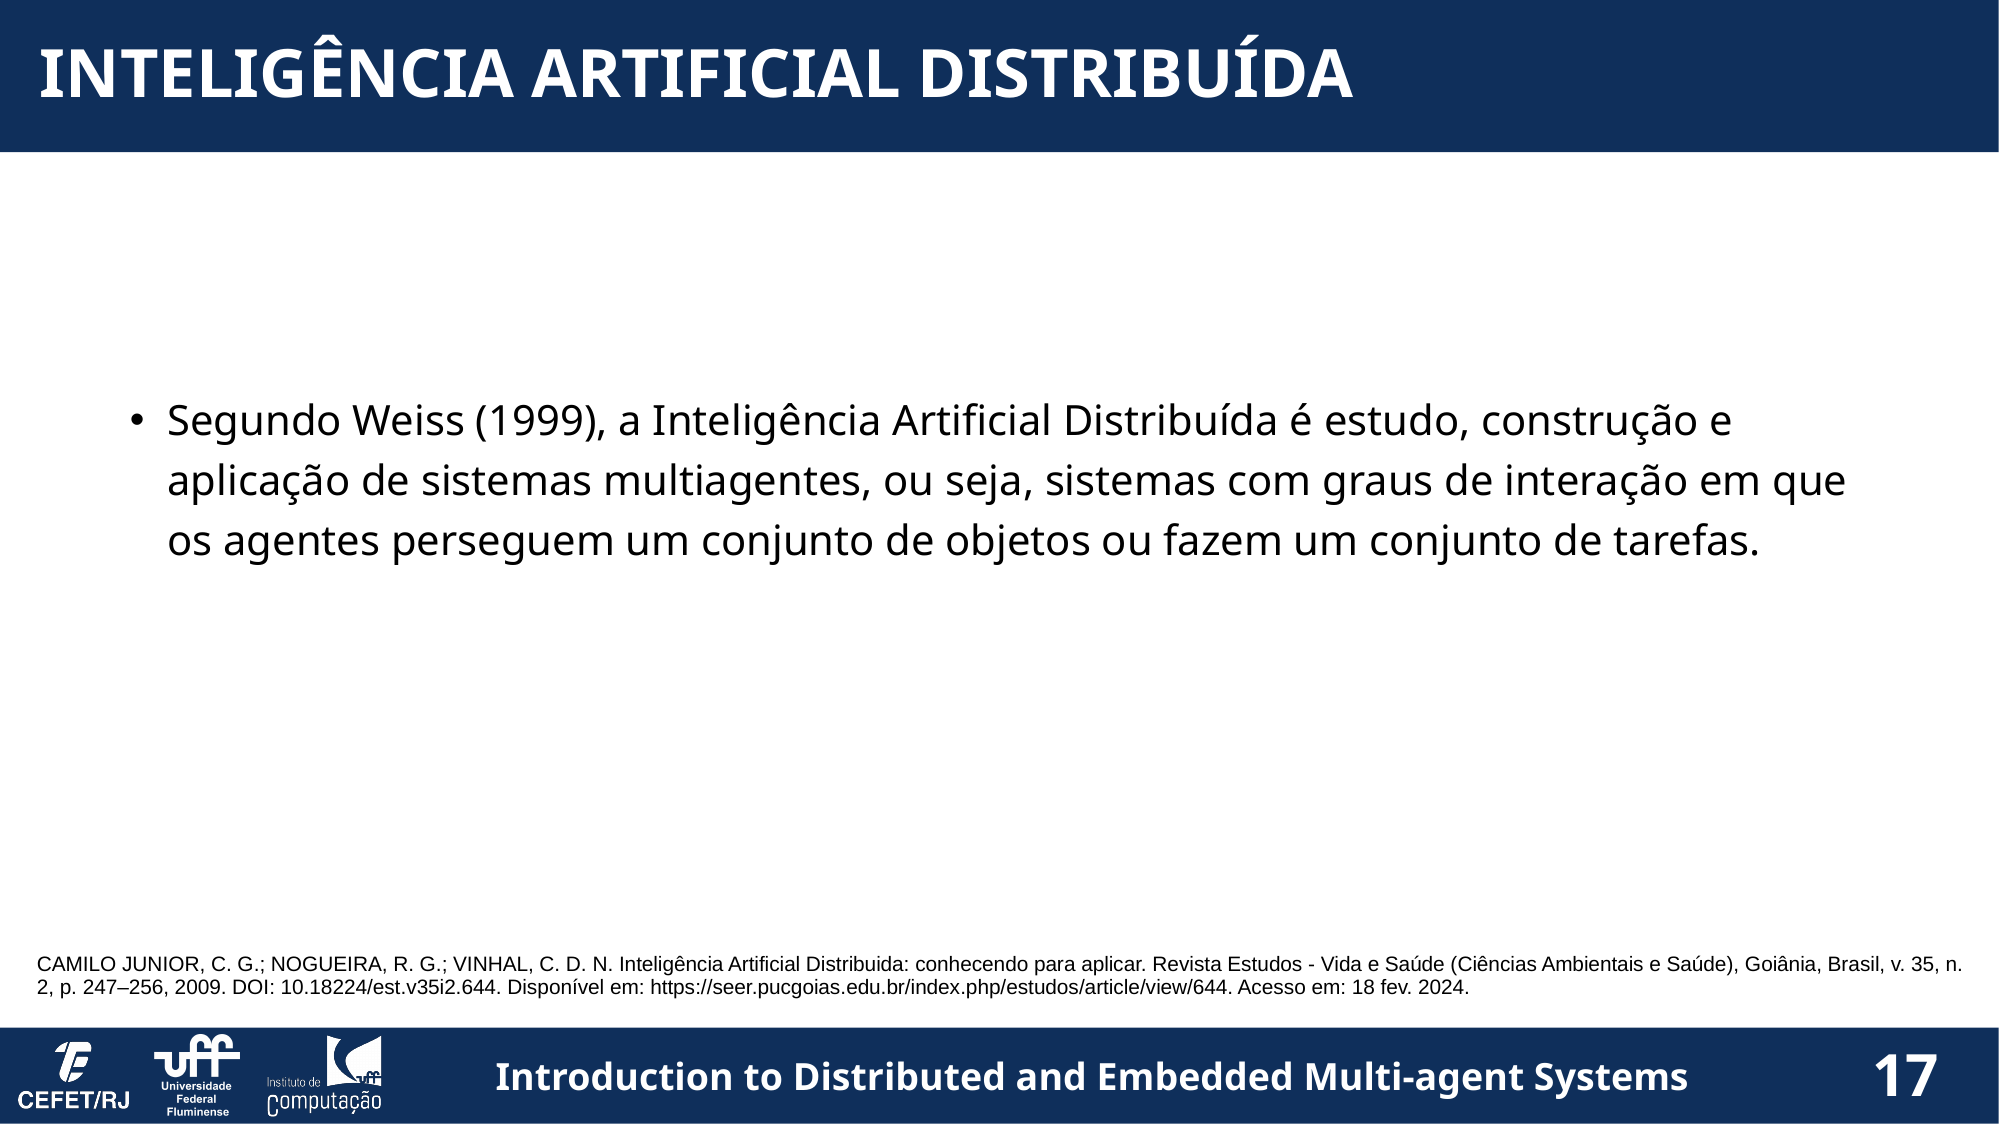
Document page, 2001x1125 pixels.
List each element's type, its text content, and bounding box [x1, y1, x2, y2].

text_box INTELIGÊNCIA ARTIFICIAL DISTRIBUÍDA [25, 23, 1999, 119]
text_box CAMILO JUNIOR, C. G.; NOGUEIRA, R. G.; VINHAL, C. D. N. Inteligência Artificial Distribuida: conhecendo para aplicar. Revista Estudos - Vida e Saúde (Ciências Ambientais e Saúde), Goiânia, Brasil, v. 35, n. 2, p. 247–256, 2009. DOI: 10.18224/est.v35i2.644. Disponível em: https://seer.pucgoias.edu.br/index.php/estudos/article/view/644. Acesso em: 18 fev. 2024. [22, 944, 2000, 1125]
list Segundo Weiss (1999), a Inteligência Artificial Distribuída é estudo, construção e aplicação de sistemas multiagentes, ou seja, sistemas com graus de interação em que os agentes perseguem um conjunto de objetos ou fazem um conjunto de tarefas. [114, 376, 1869, 944]
picture [18, 1021, 22, 1125]
